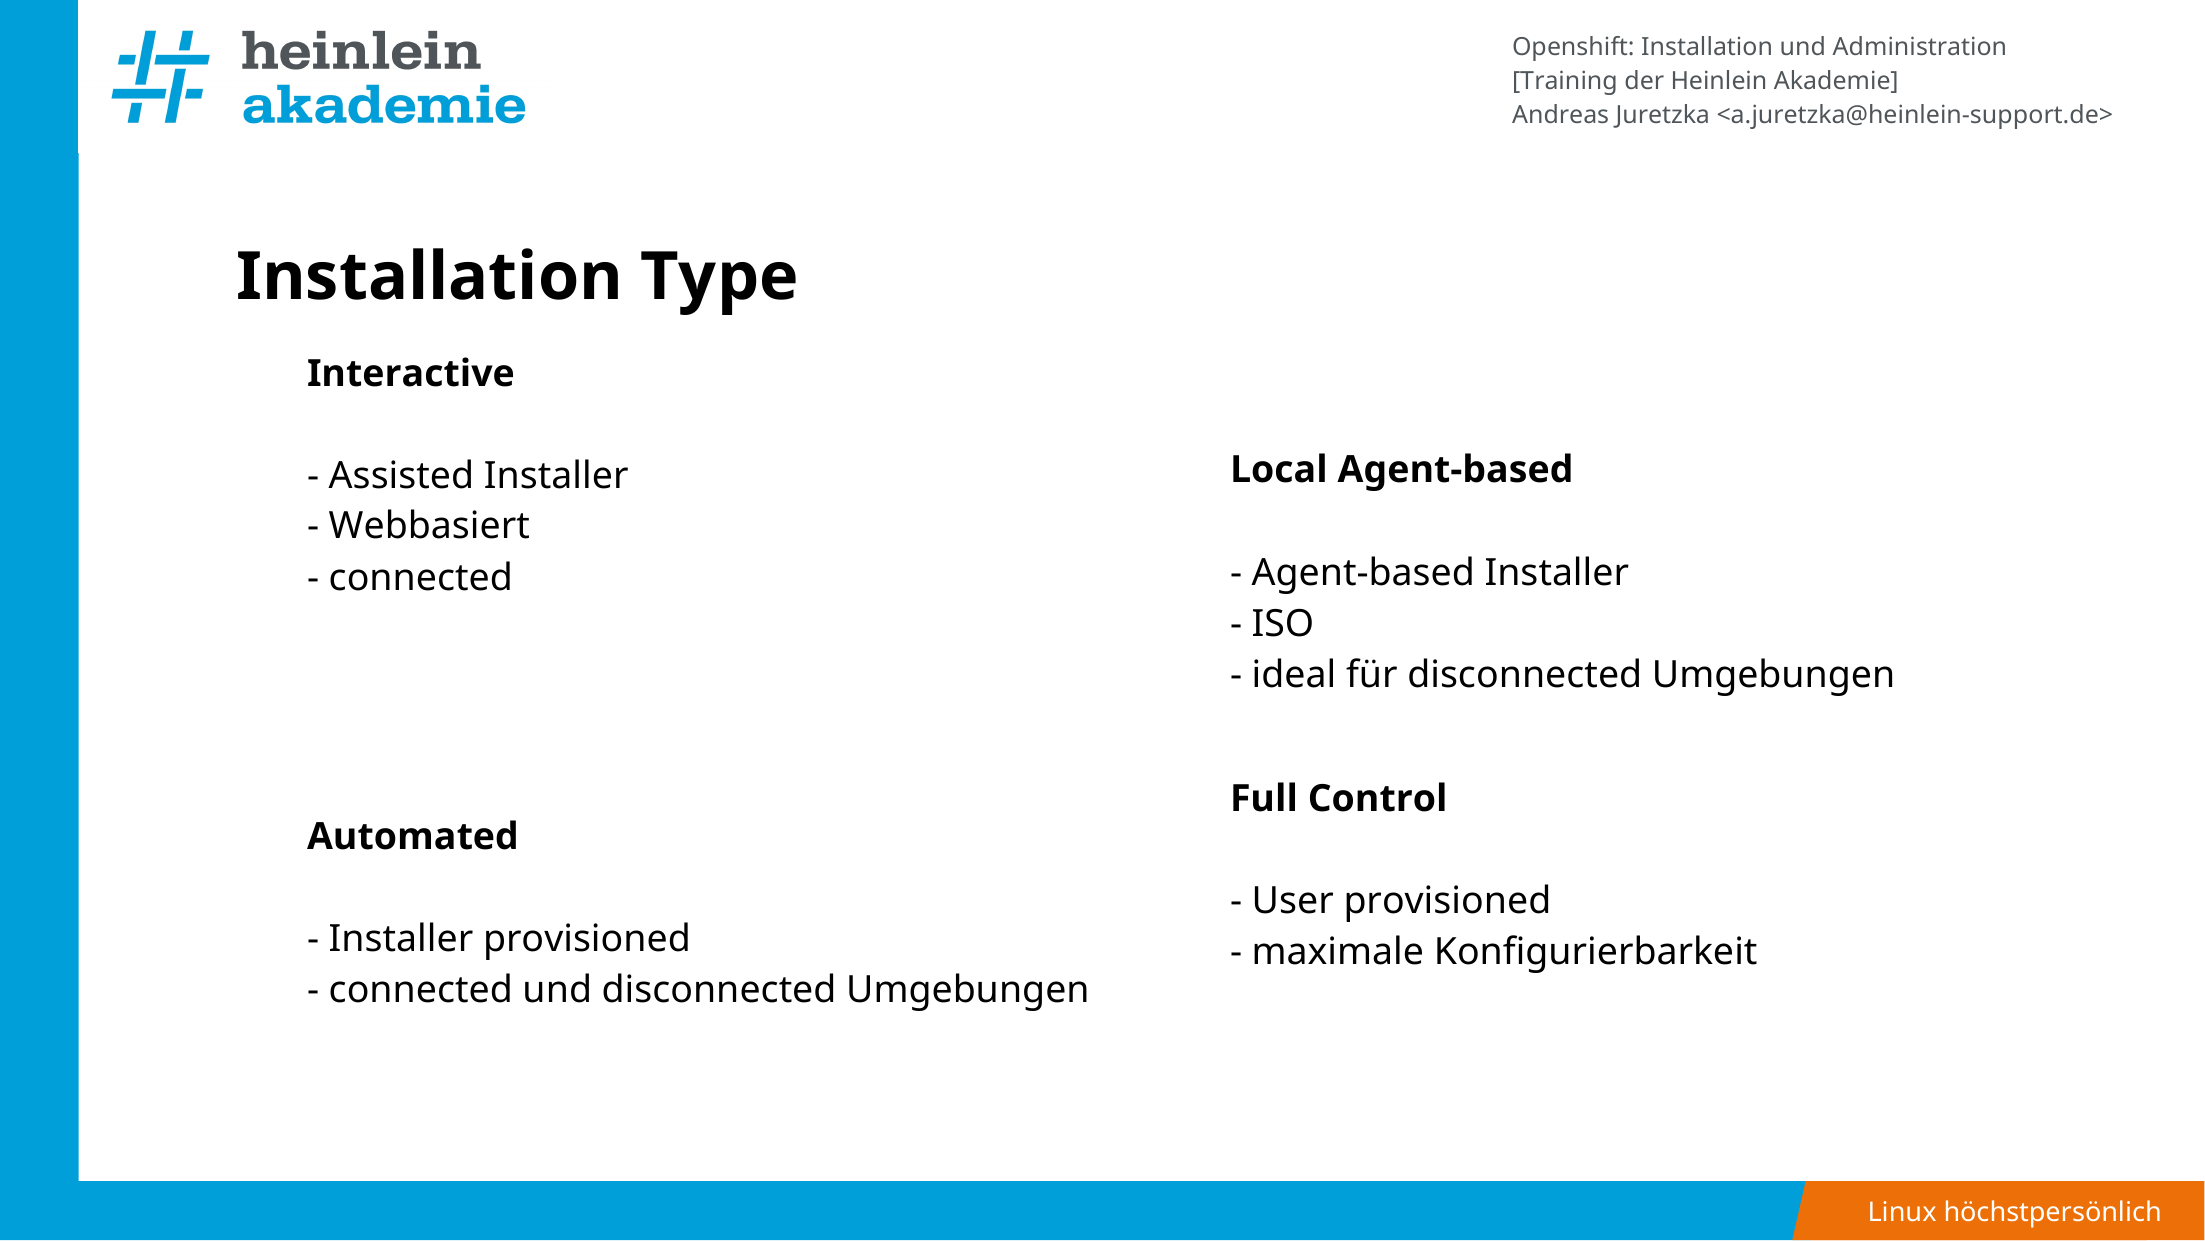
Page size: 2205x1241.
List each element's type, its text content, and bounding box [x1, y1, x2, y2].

list Interactive - Assisted Installer - Webbasiert - connected [236, 346, 1116, 735]
title Installation Type [236, 182, 1979, 319]
list Local Agent-based - Agent-based Installer - ISO - ideal für disconnected Umgebungen [1159, 442, 2039, 771]
list Full Control - User provisioned - maximale Konfigurierbarkeit [1159, 771, 2039, 1161]
list Automated - Installer provisioned - connected und disconnected Umgebungen [236, 809, 1159, 1159]
picture [79, 0, 558, 153]
